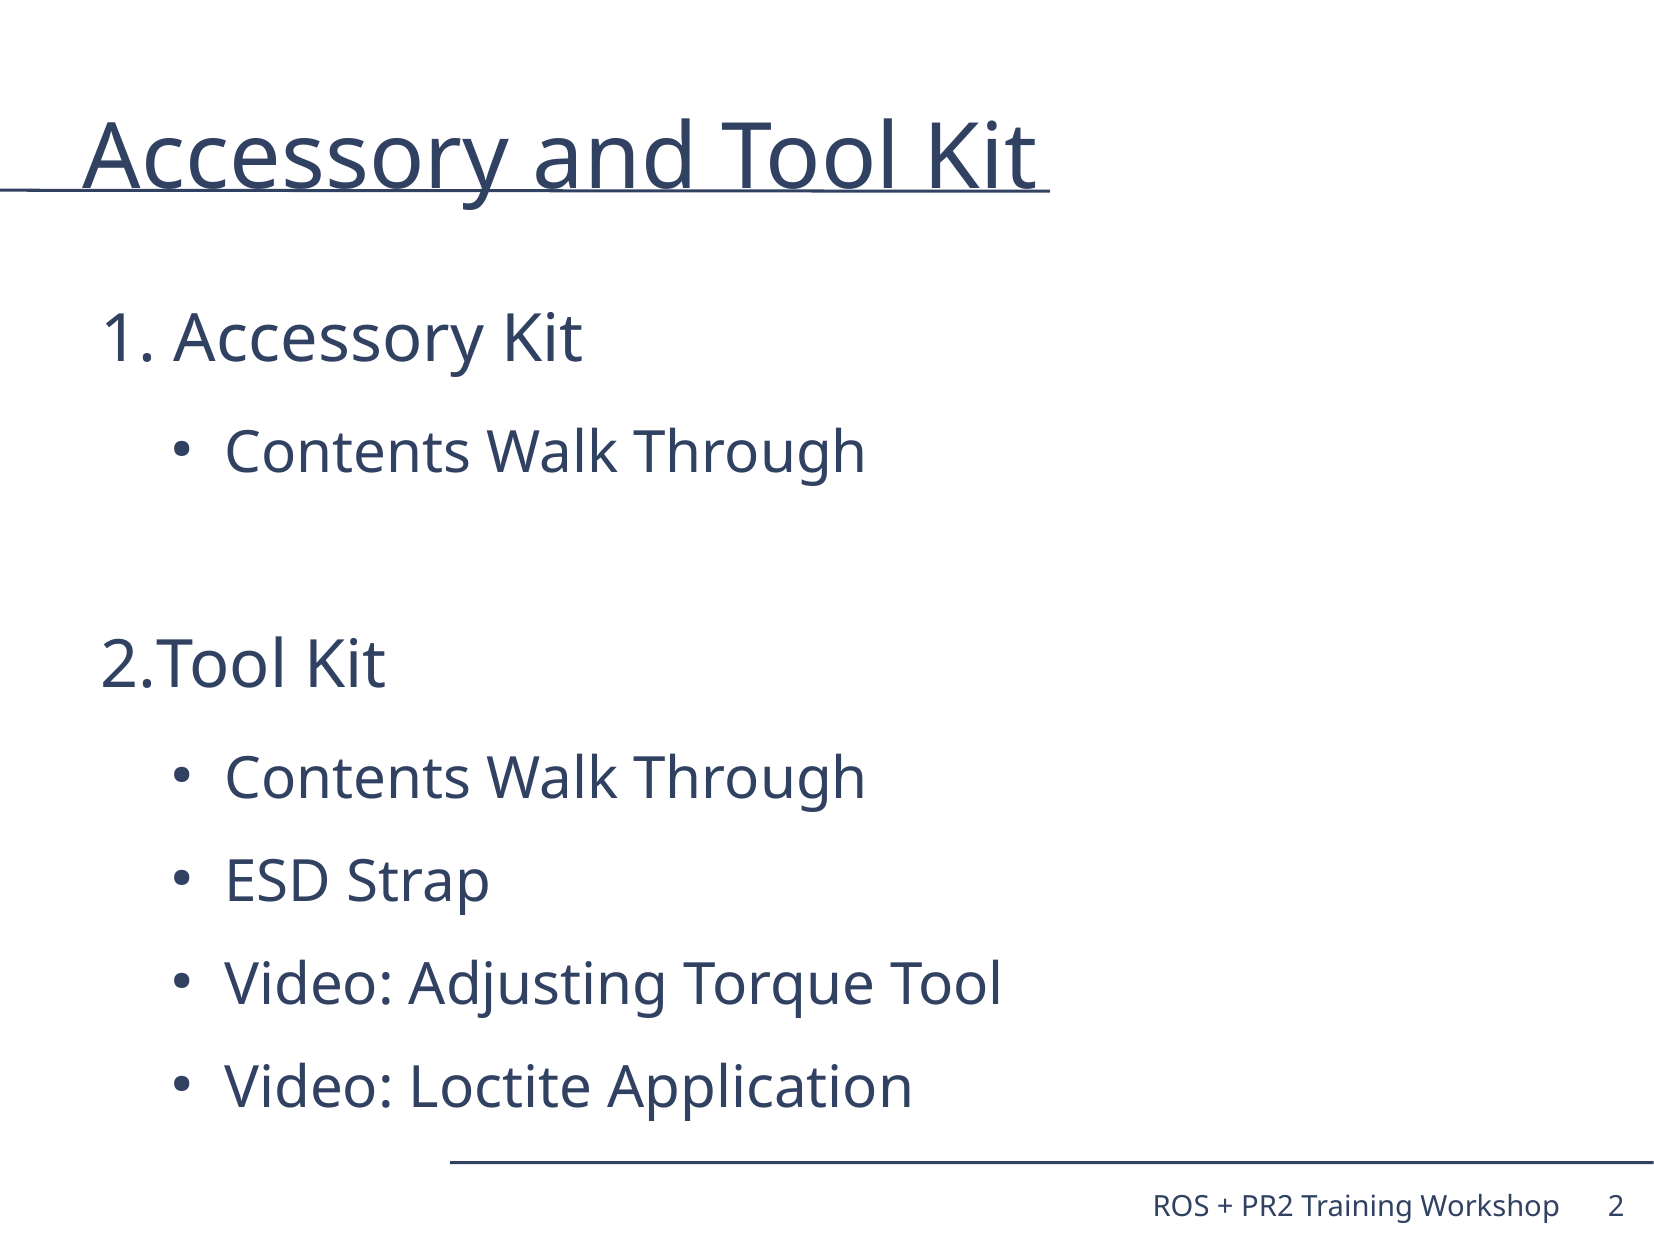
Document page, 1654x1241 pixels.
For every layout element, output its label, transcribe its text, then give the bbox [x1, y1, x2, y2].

title Accessory and Tool Kit [82, 56, 1571, 250]
list Accessory Kit Contents Walk Through Tool Kit Contents Walk Through ESD Strap Video: Adjusting Torque Tool Video: Loctite Application [82, 290, 1571, 1109]
